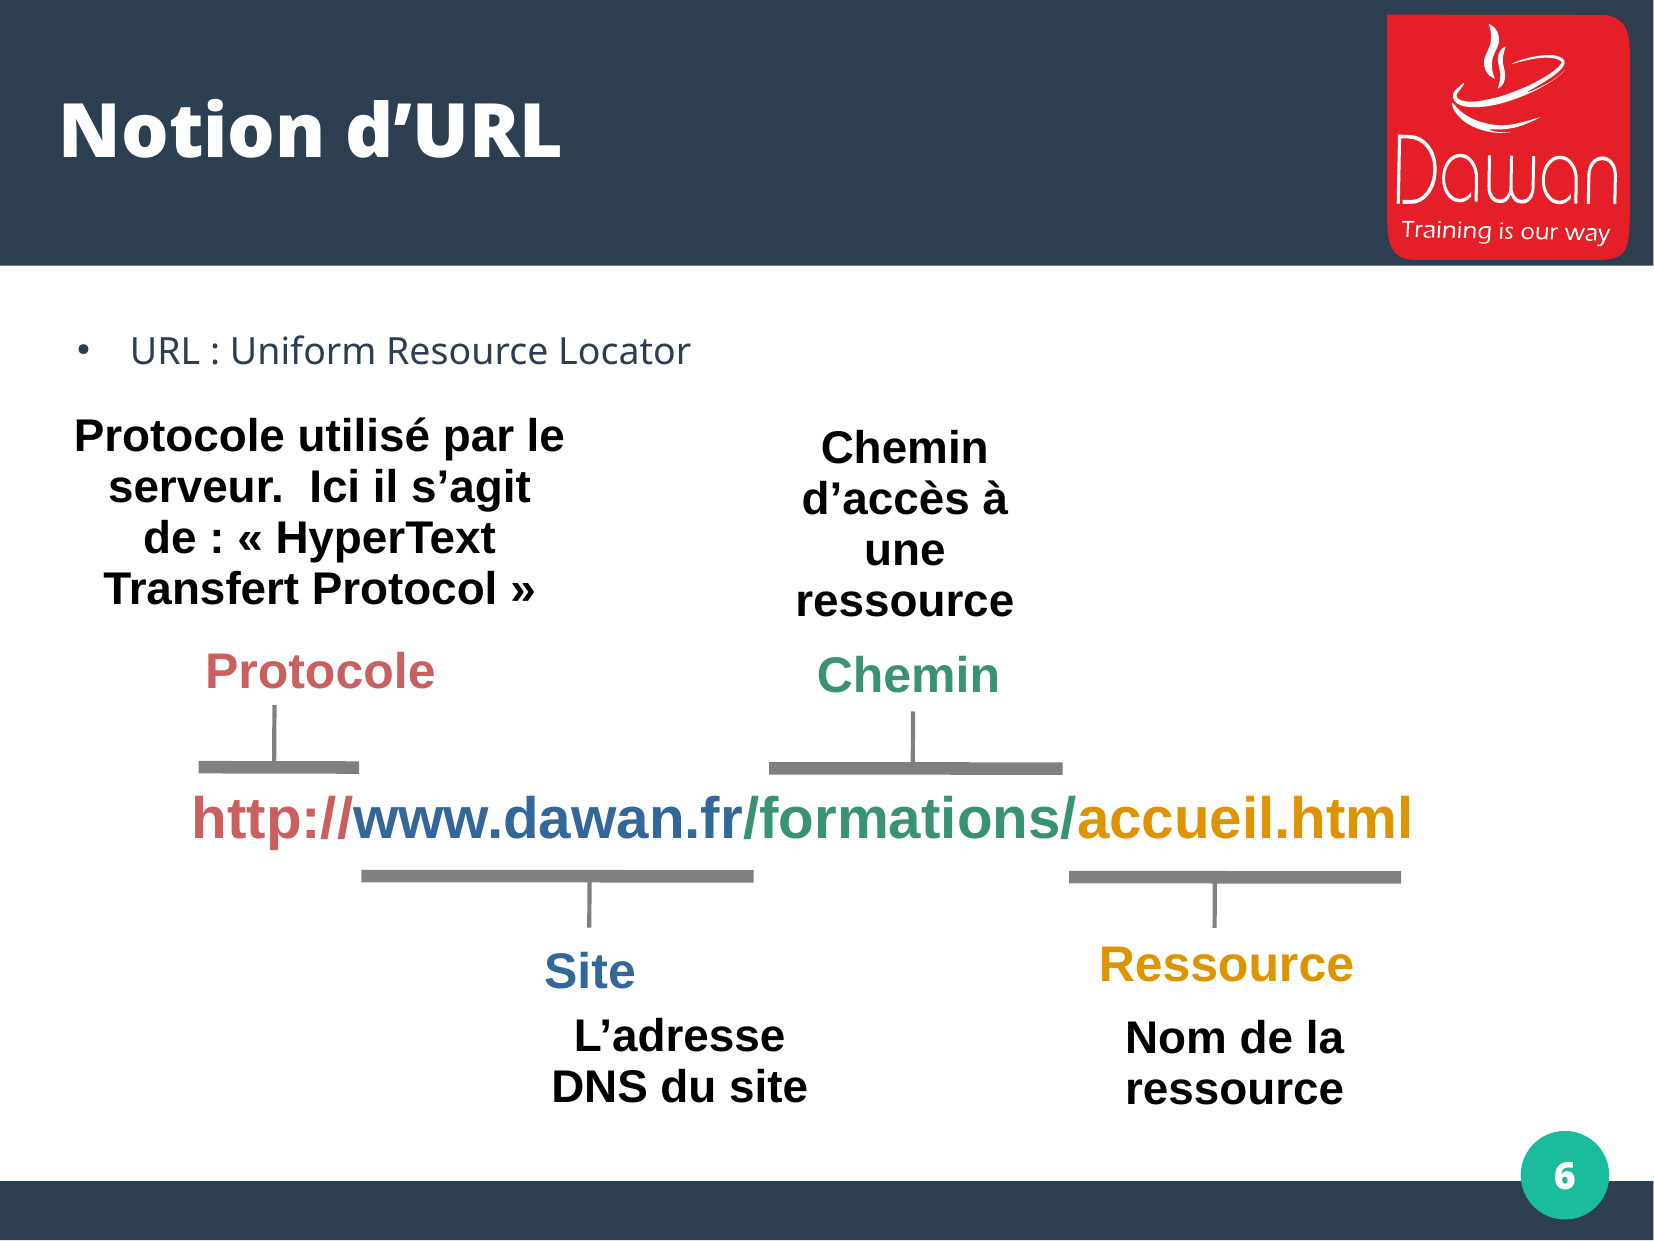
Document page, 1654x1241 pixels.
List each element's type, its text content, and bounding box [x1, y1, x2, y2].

text_box Ressource [1083, 926, 1370, 1001]
text_box Chemin [801, 637, 1016, 712]
list URL : Uniform Resource Locator [59, 324, 1595, 1152]
picture [1387, 14, 1630, 260]
title Notion d’URL [59, 49, 1387, 207]
text_box Nom de la ressource [1080, 1002, 1389, 1123]
text_box Protocole utilisé par le serveur. Ici il s’agit de : « HyperText Transfert Protocol » [47, 399, 593, 623]
text_box L’adresse DNS du site [525, 999, 834, 1121]
text_box http://www.dawan.fr/formations/accueil.html [176, 774, 1430, 860]
text_box Protocole [190, 633, 452, 708]
text_box Site [528, 932, 652, 999]
text_box Chemin d’accès à une ressource [750, 411, 1059, 635]
